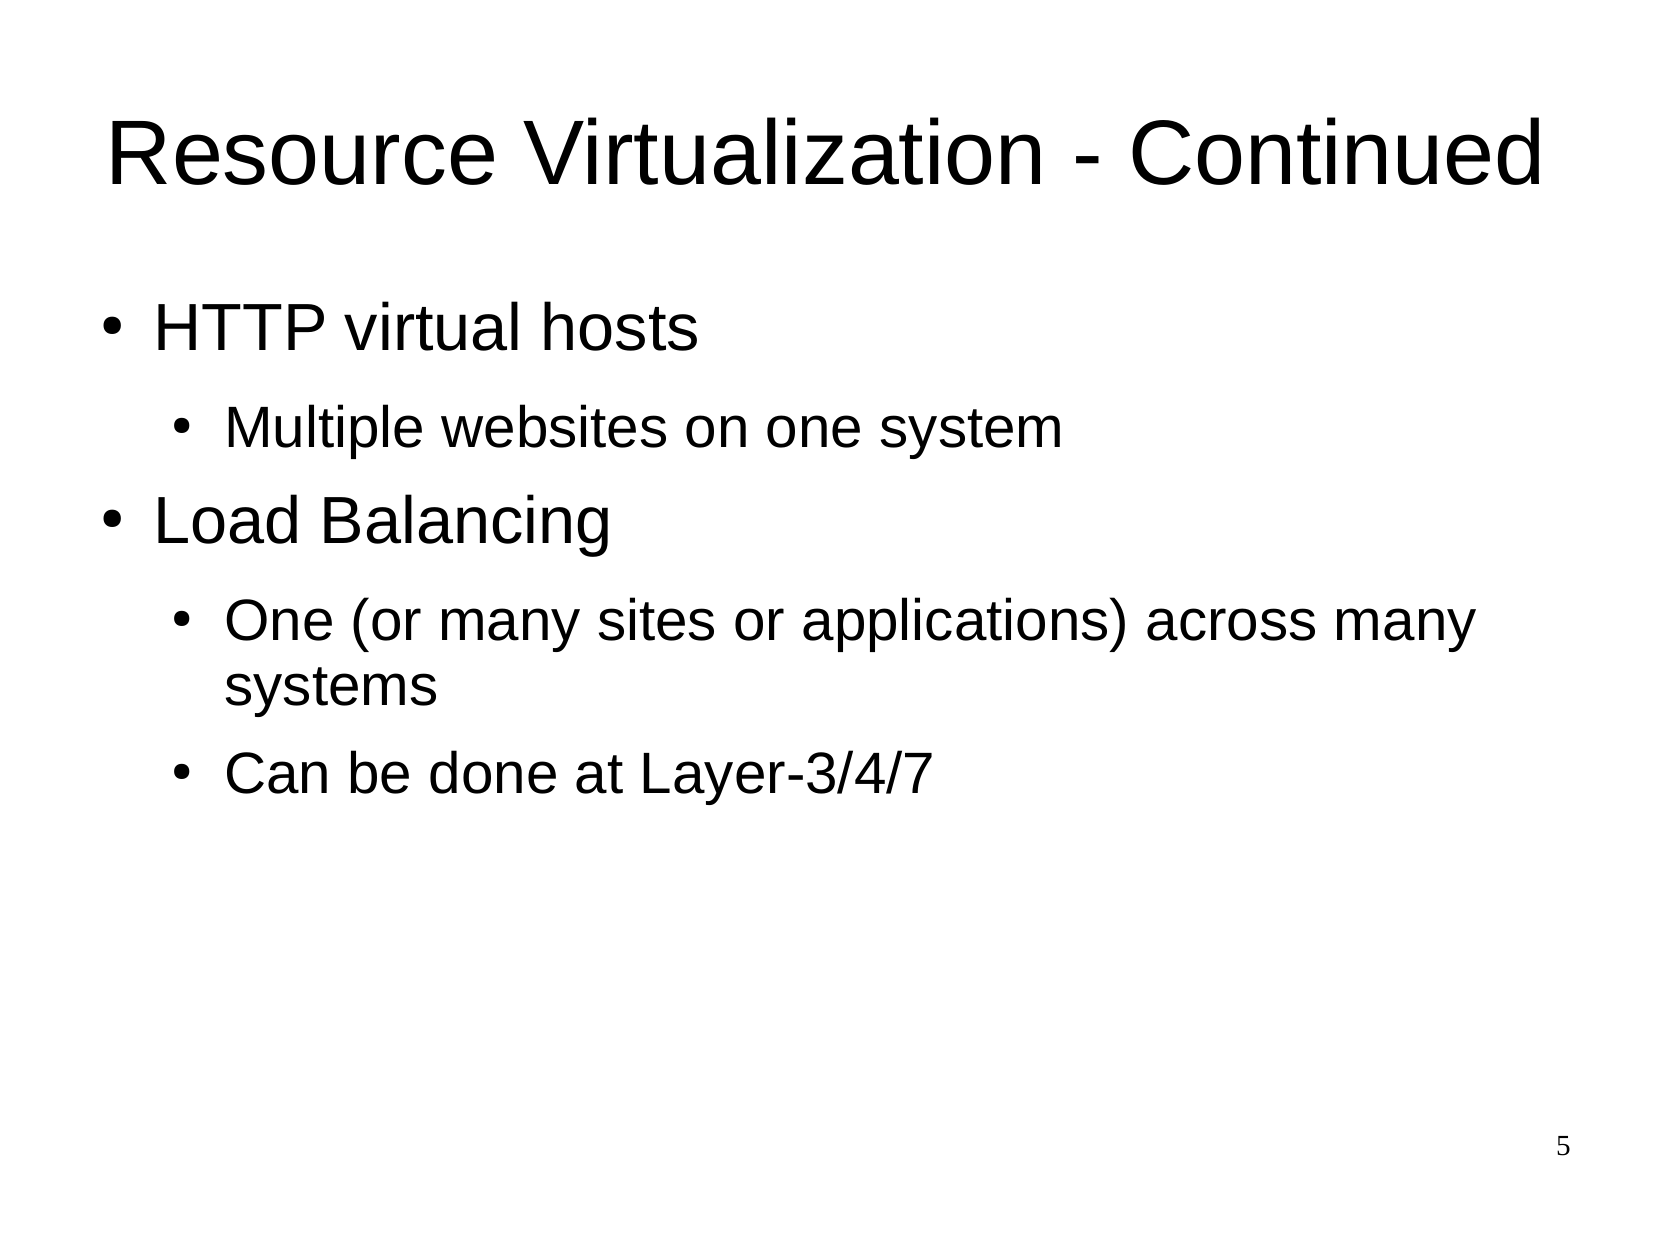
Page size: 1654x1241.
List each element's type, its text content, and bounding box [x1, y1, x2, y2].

list HTTP virtual hosts Multiple websites on one system Load Balancing One (or many sites or applications) across many systems Can be done at Layer-3/4/7 [82, 290, 1571, 1109]
title Resource Virtualization - Continued [82, 49, 1571, 257]
